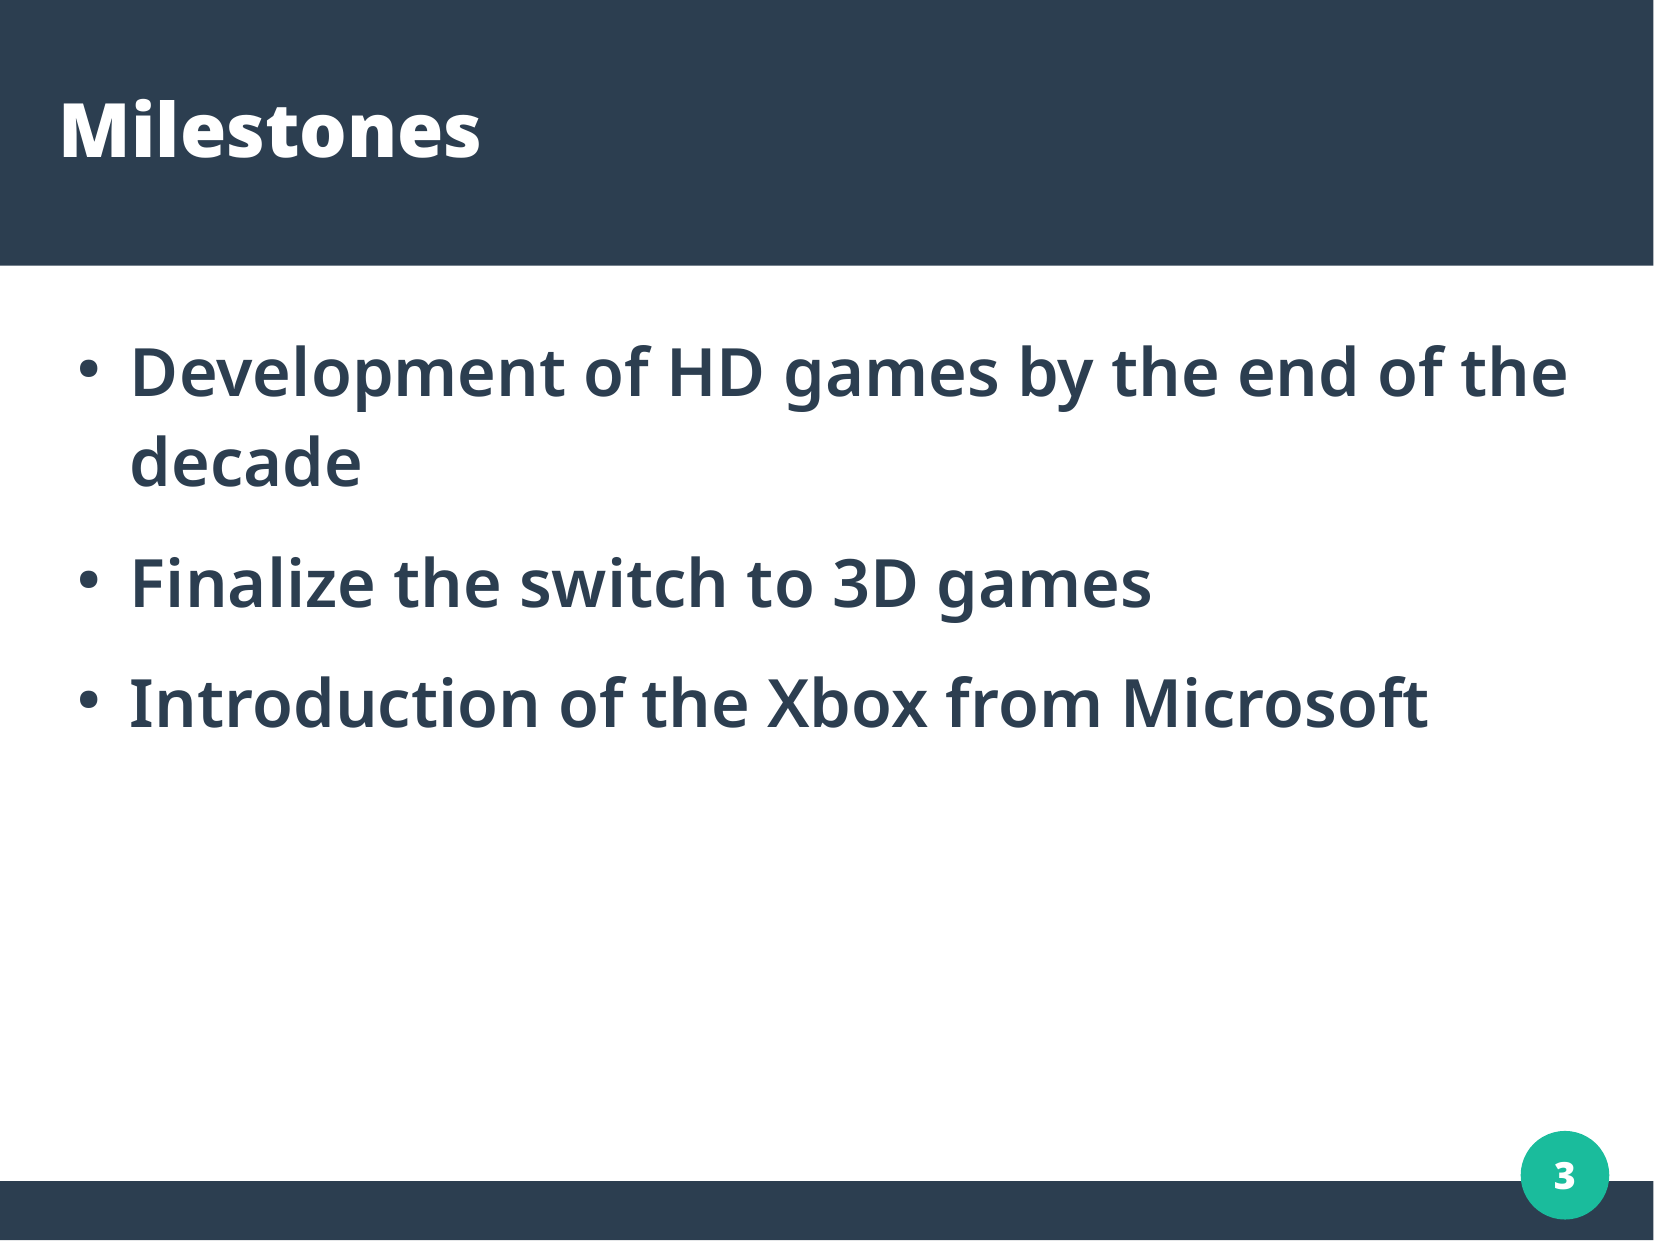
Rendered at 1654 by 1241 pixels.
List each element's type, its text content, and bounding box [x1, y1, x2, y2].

title Milestones [59, 49, 1595, 207]
list Development of HD games by the end of the decade Finalize the switch to 3D games Introduction of the Xbox from Microsoft [59, 324, 1595, 1152]
